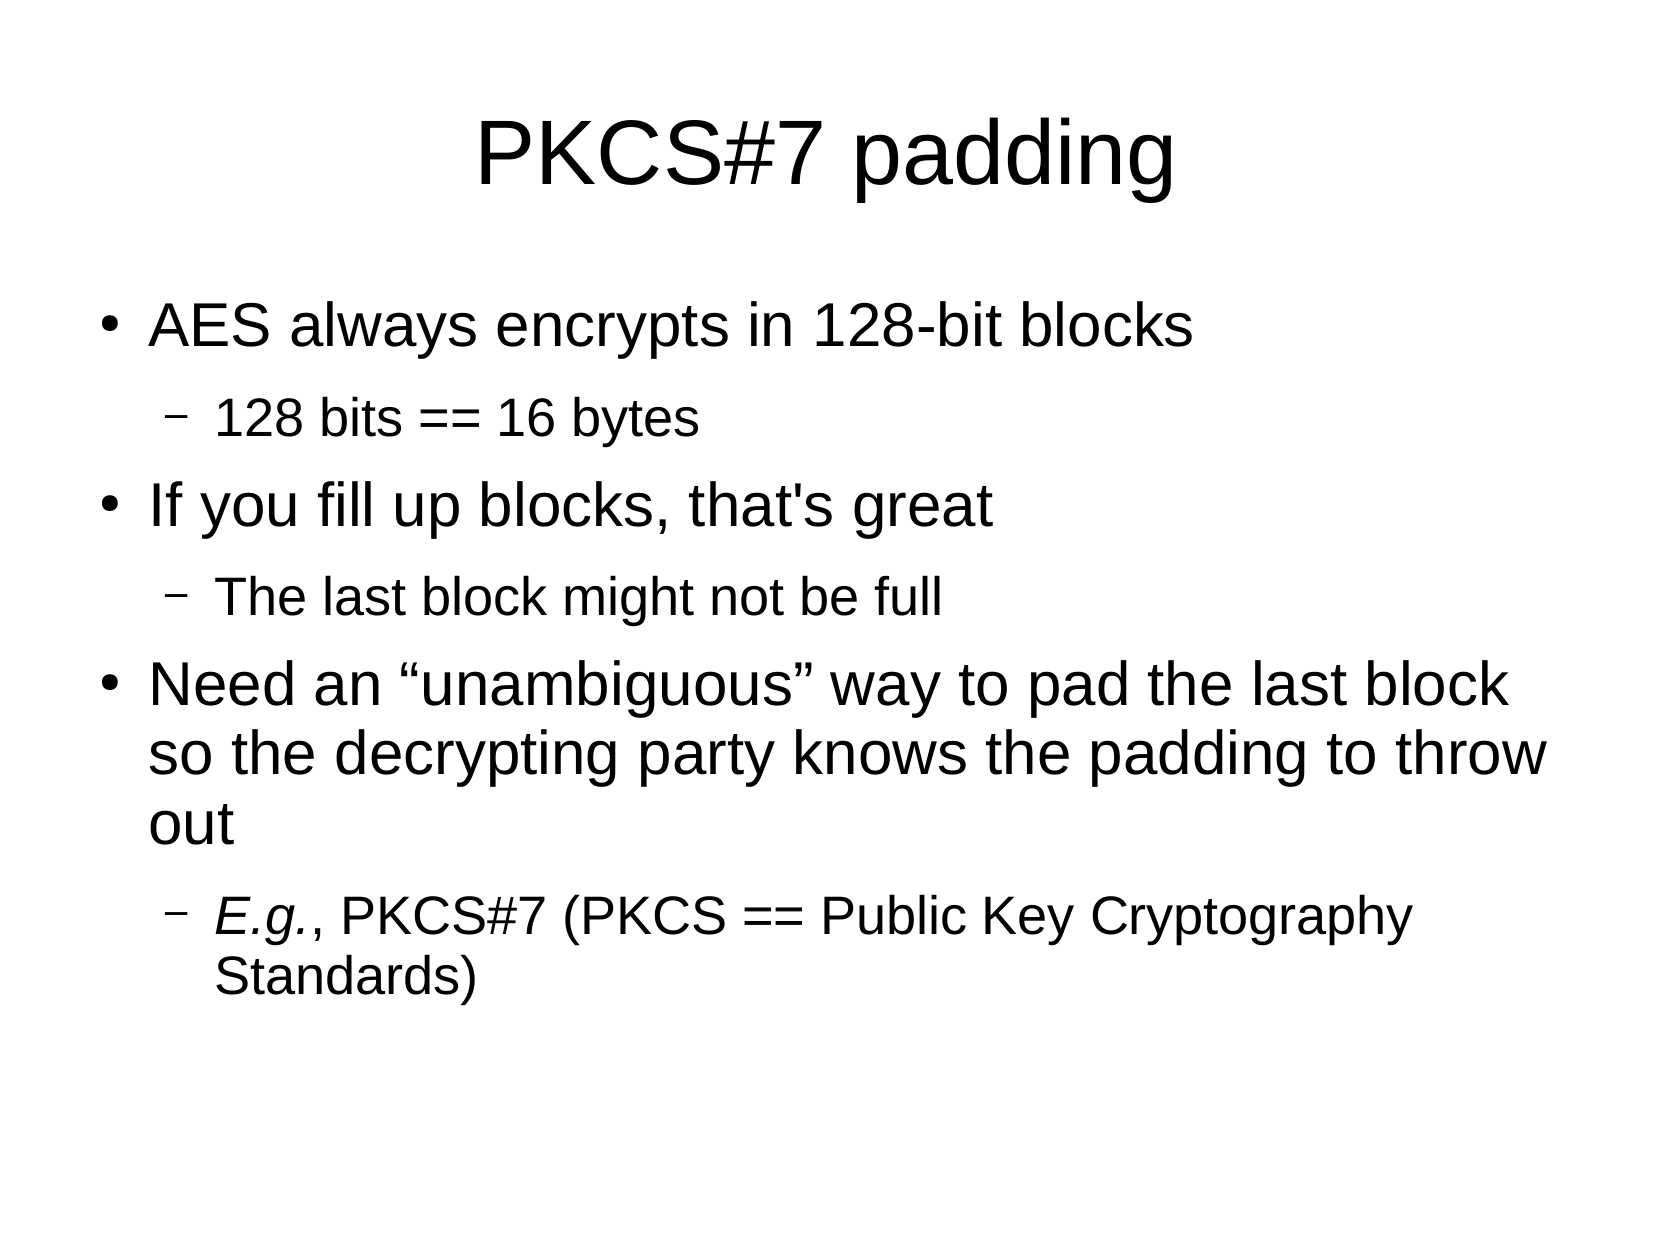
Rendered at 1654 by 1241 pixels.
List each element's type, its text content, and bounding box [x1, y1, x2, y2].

list AES always encrypts in 128-bit blocks 128 bits == 16 bytes If you fill up blocks, that's great The last block might not be full Need an “unambiguous” way to pad the last block so the decrypting party knows the padding to throw out E.g., PKCS#7 (PKCS == Public Key Cryptography Standards) [82, 290, 1571, 1010]
title PKCS#7 padding [82, 49, 1571, 257]
